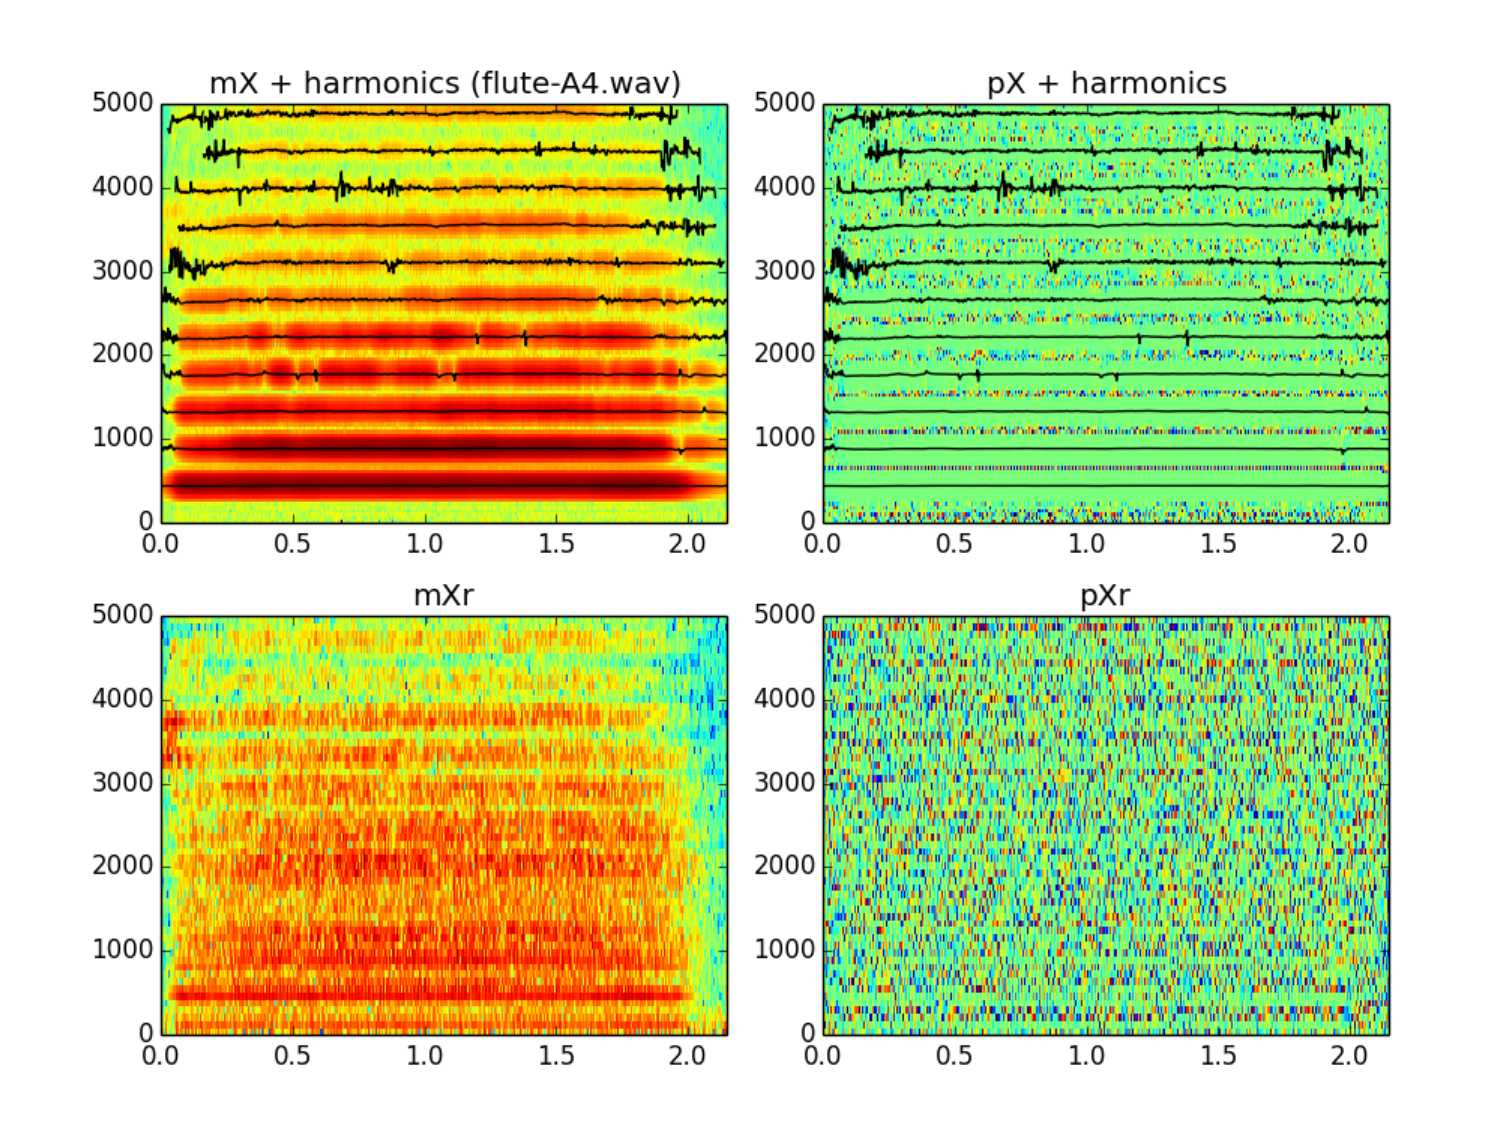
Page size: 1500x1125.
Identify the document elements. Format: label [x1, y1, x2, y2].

picture [65, 44, 1416, 1095]
